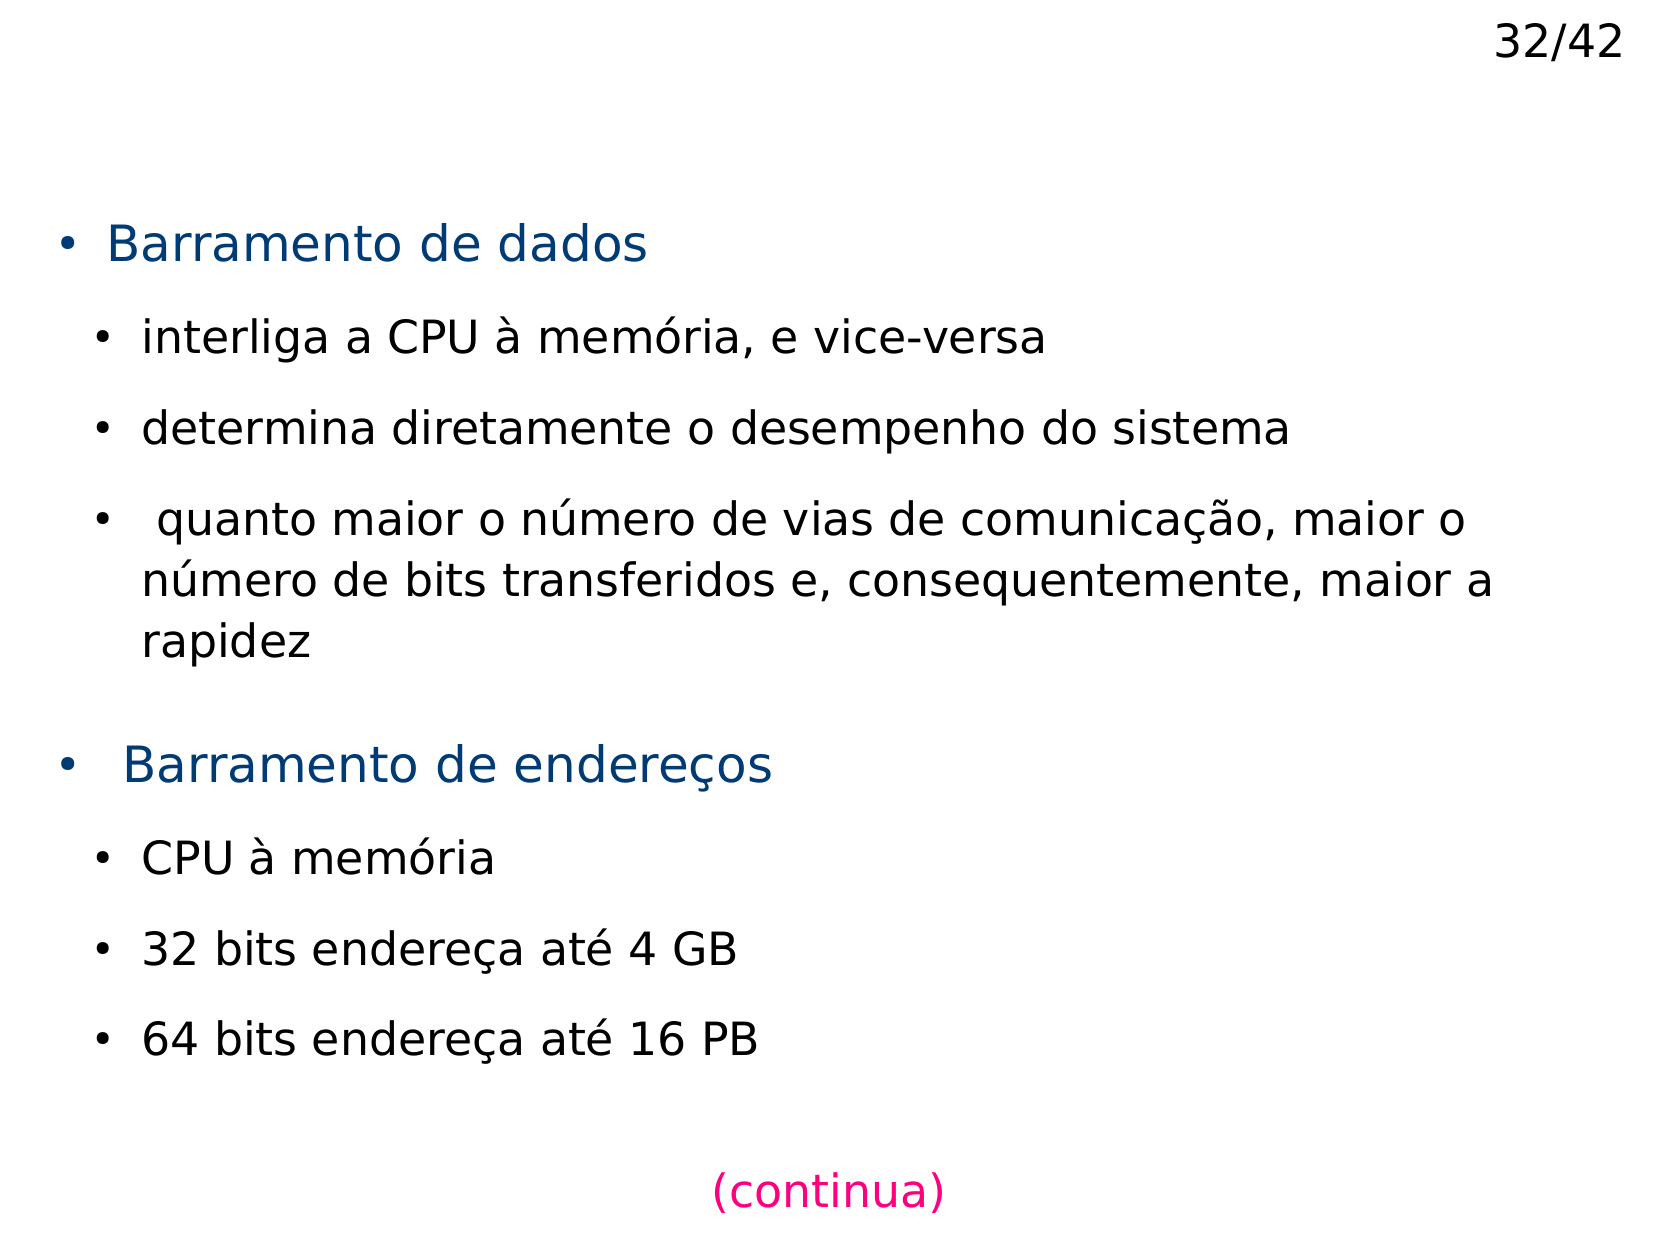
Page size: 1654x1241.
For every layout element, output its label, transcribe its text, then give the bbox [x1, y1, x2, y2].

list Barramento de dados interliga a CPU à memória, e vice-versa determina diretamente o desempenho do sistema quanto maior o número de vias de comunicação, maior o número de bits transferidos e, consequentemente, maior a rapidez Barramento de endereços CPU à memória 32 bits endereça até 4 GB 64 bits endereça até 16 PB [59, 206, 1625, 1211]
text_box (continua) [696, 1157, 962, 1226]
